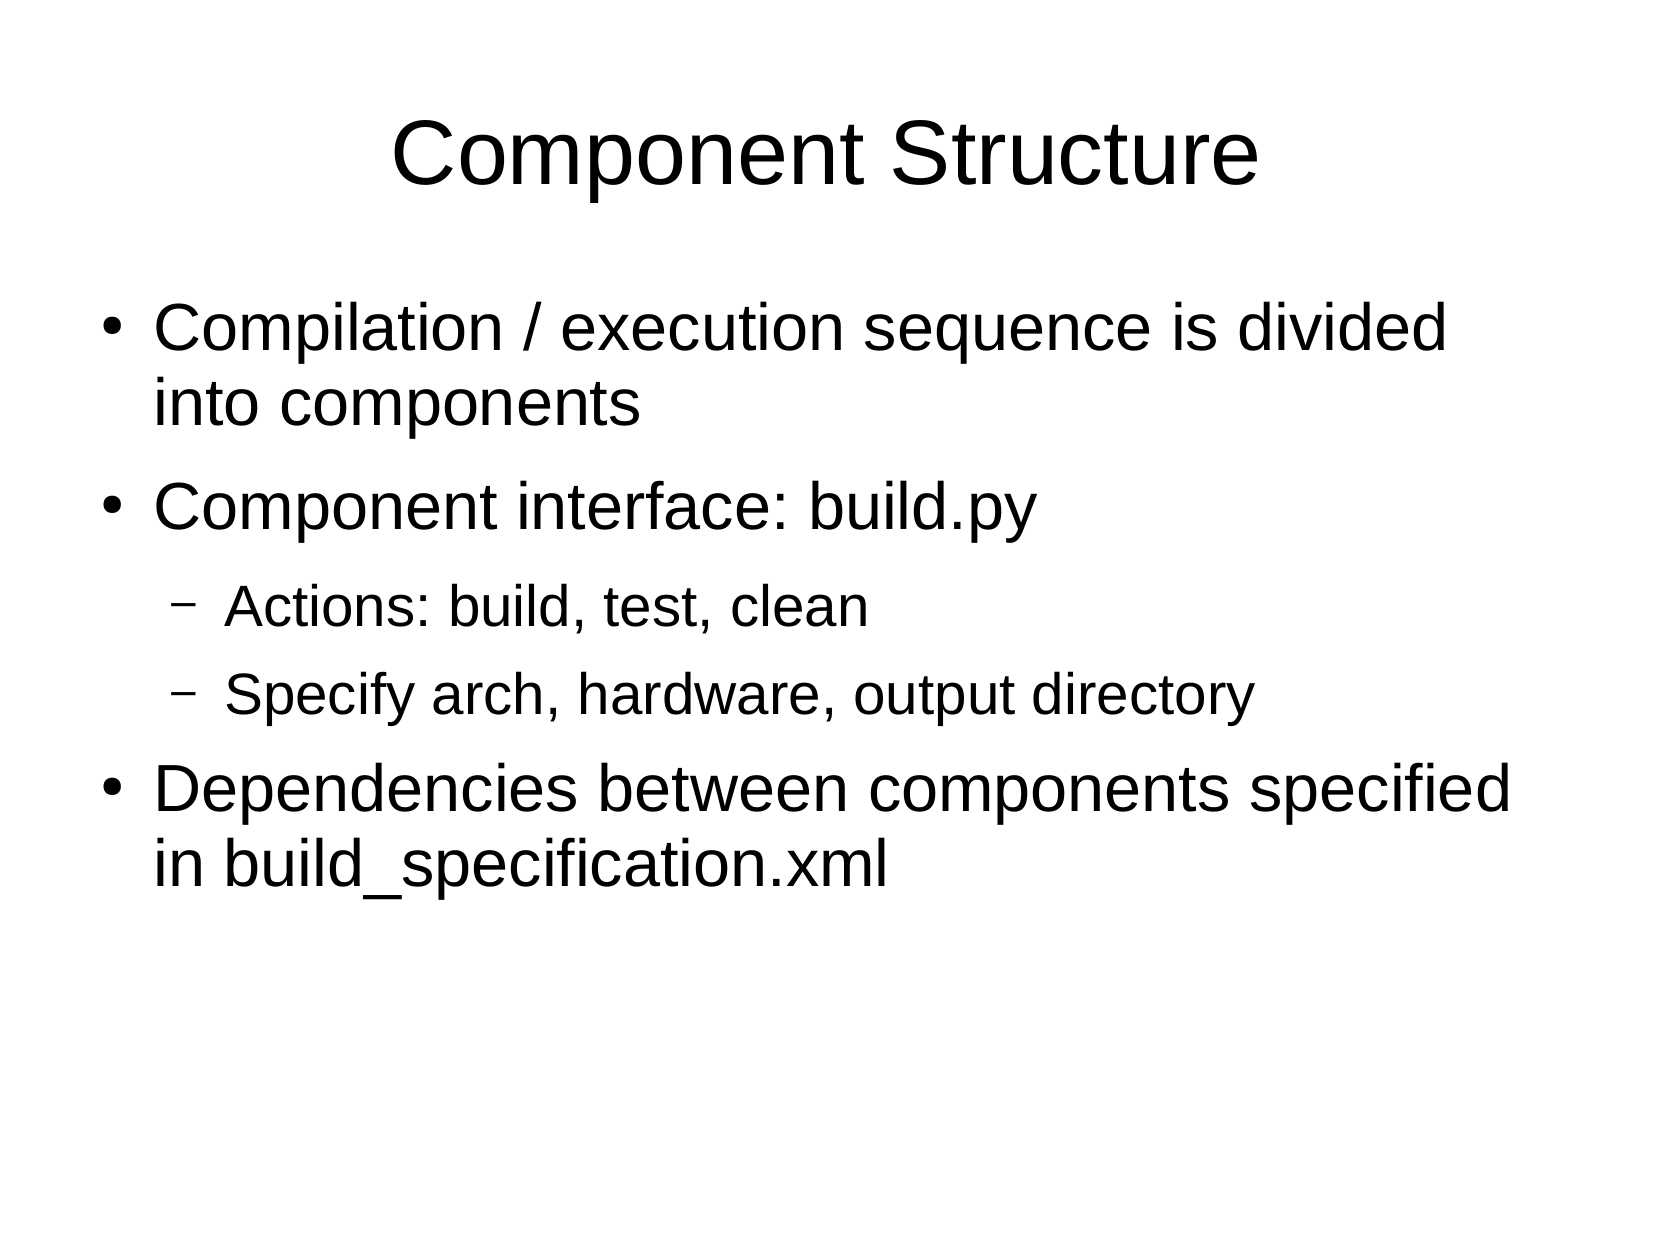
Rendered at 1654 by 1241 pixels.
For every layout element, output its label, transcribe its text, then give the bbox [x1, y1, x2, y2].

title Component Structure [82, 49, 1571, 257]
list Compilation / execution sequence is divided into components Component interface: build.py Actions: build, test, clean Specify arch, hardware, output directory Dependencies between components specified in build_specification.xml [82, 290, 1571, 1010]
